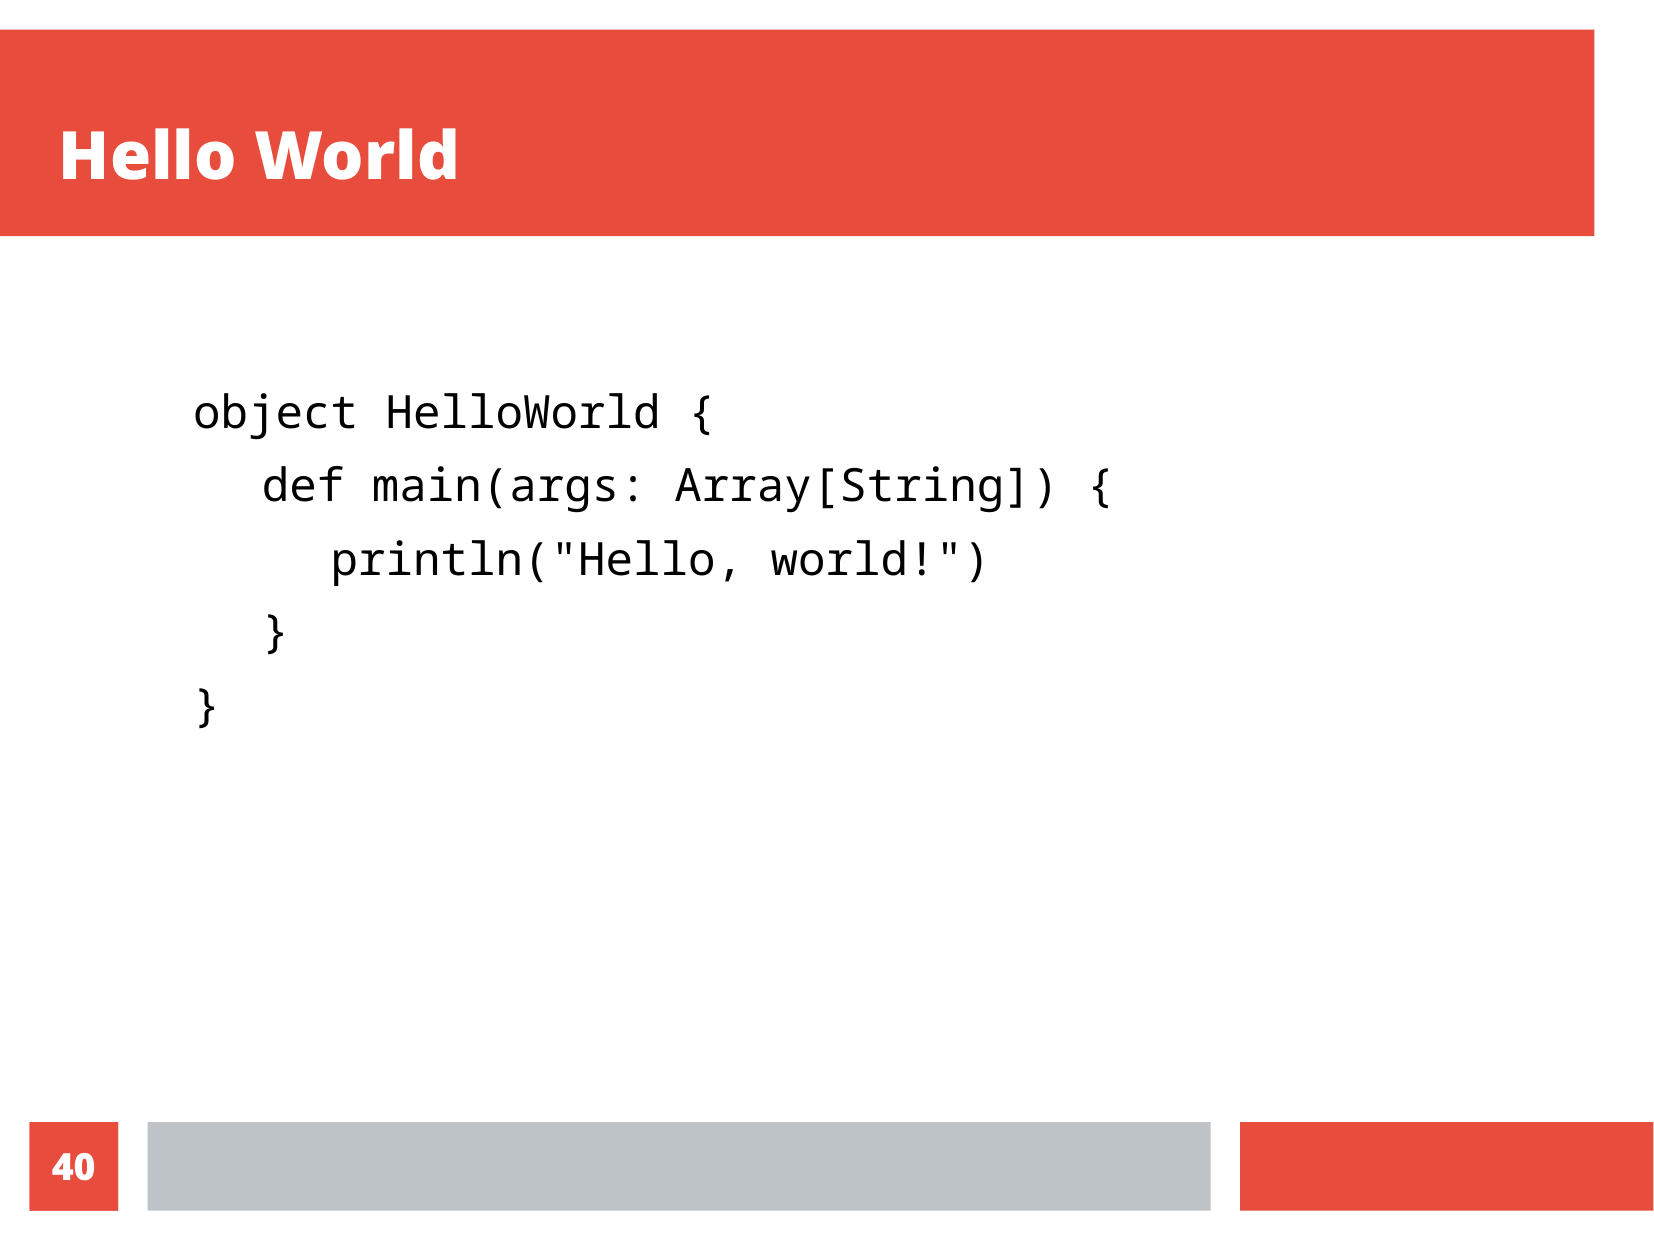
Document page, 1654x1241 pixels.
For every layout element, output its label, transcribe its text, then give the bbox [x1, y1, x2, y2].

title Hello World [59, 66, 1595, 200]
text_box object HelloWorld { def main(args: Array[String]) { println("Hello, world!") } } [191, 365, 1330, 732]
